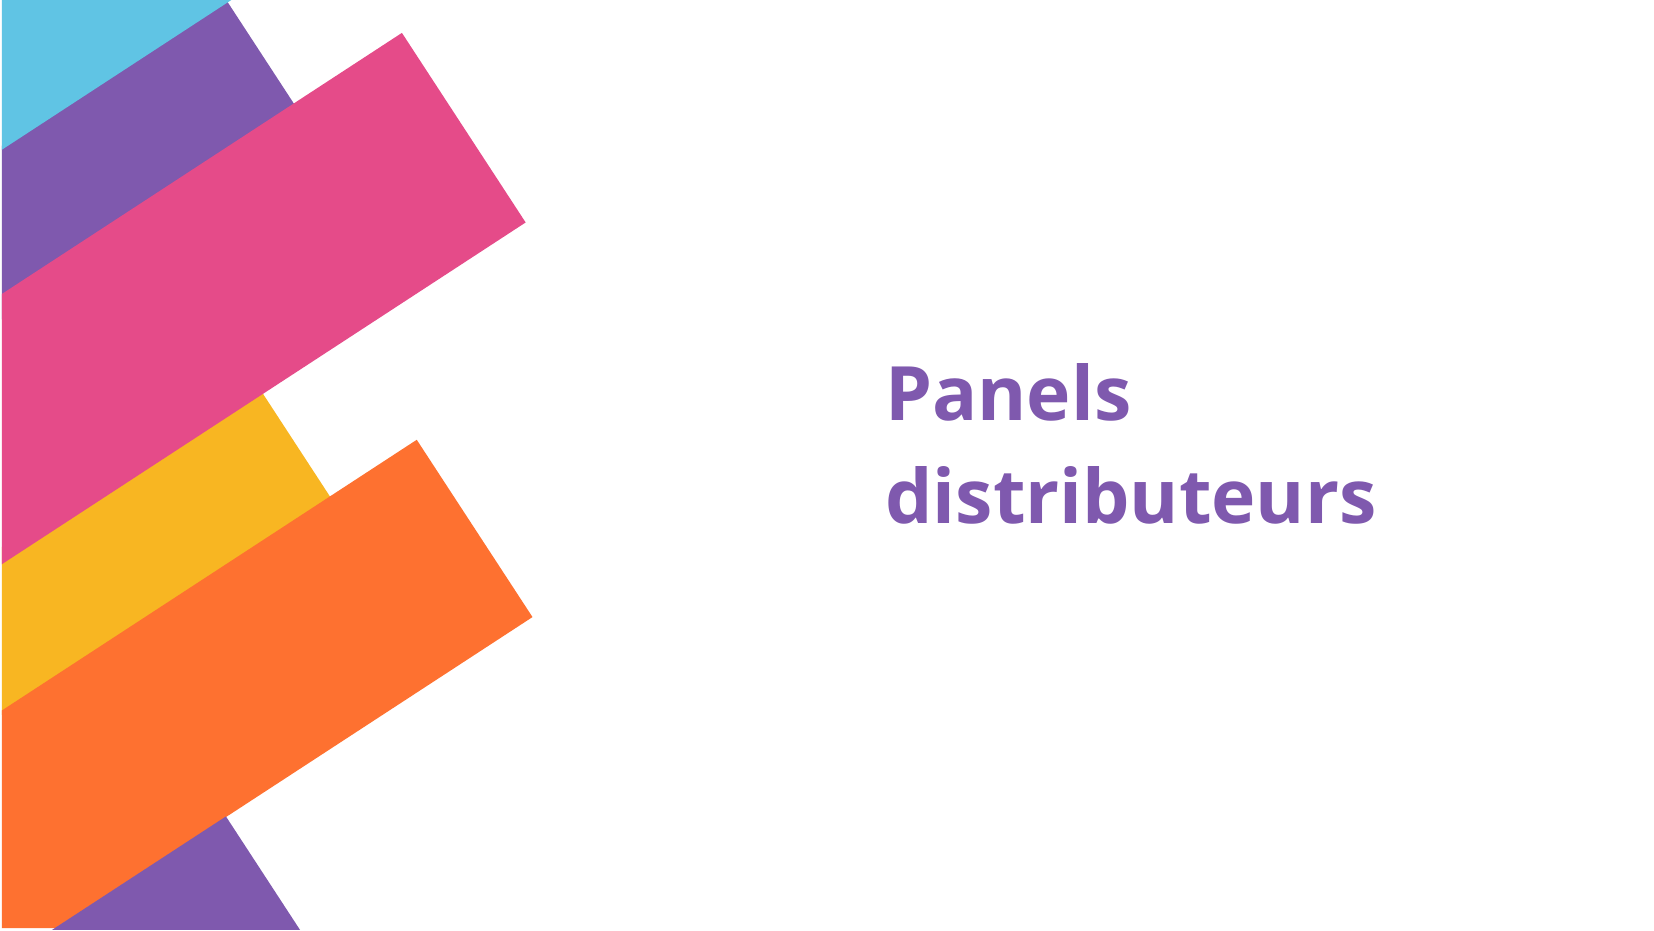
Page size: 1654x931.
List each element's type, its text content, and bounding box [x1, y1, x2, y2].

title Panels distributeurs [885, 340, 1445, 546]
